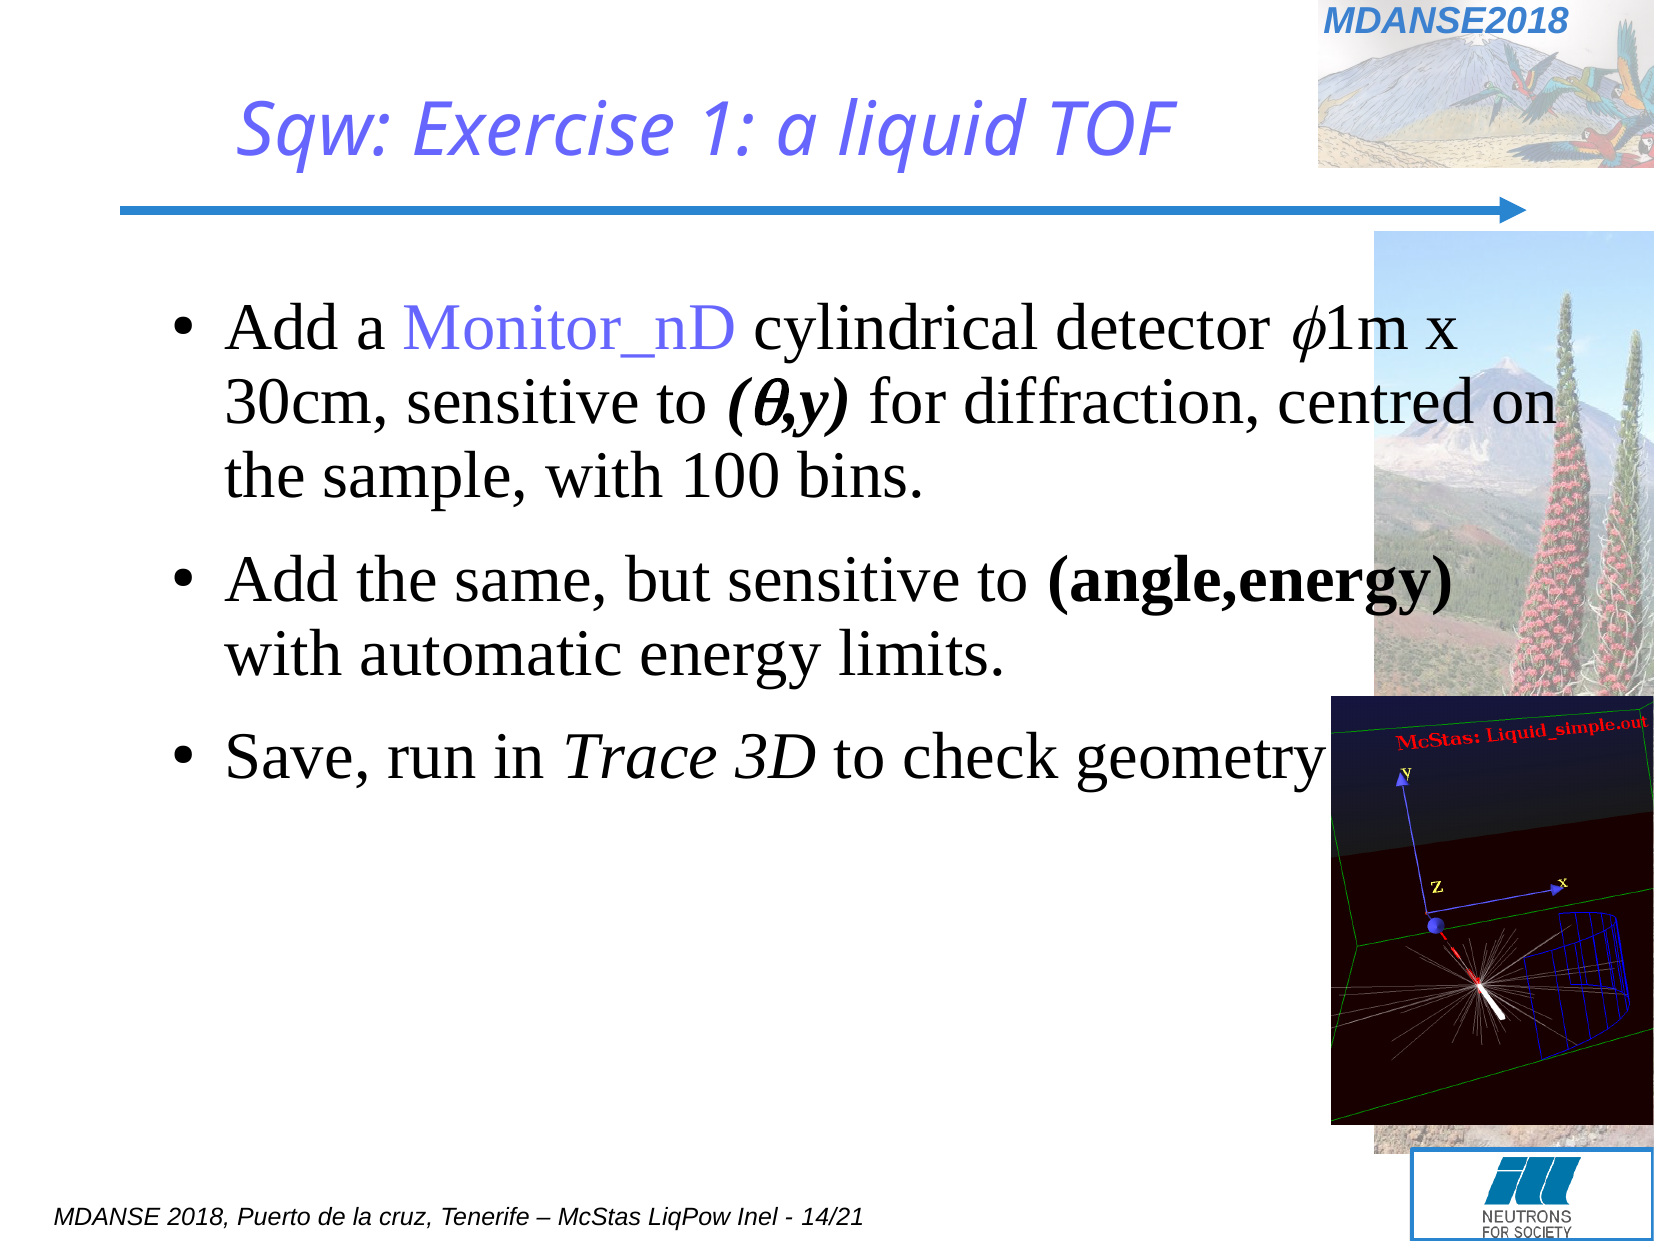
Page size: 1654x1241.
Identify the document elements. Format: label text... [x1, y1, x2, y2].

picture [1479, 1153, 1583, 1241]
list Add a Monitor_nD cylindrical detector f1m x 30cm, sensitive to (q,y) for diffraction, centred on the sample, with 100 bins. Add the same, but sensitive to (angle,energy) with automatic energy limits. Save, run in Trace 3D to check geometry. [82, 290, 1571, 1010]
picture [1331, 696, 1654, 1125]
title Sqw: Exercise 1: a liquid TOF [82, 49, 1328, 203]
